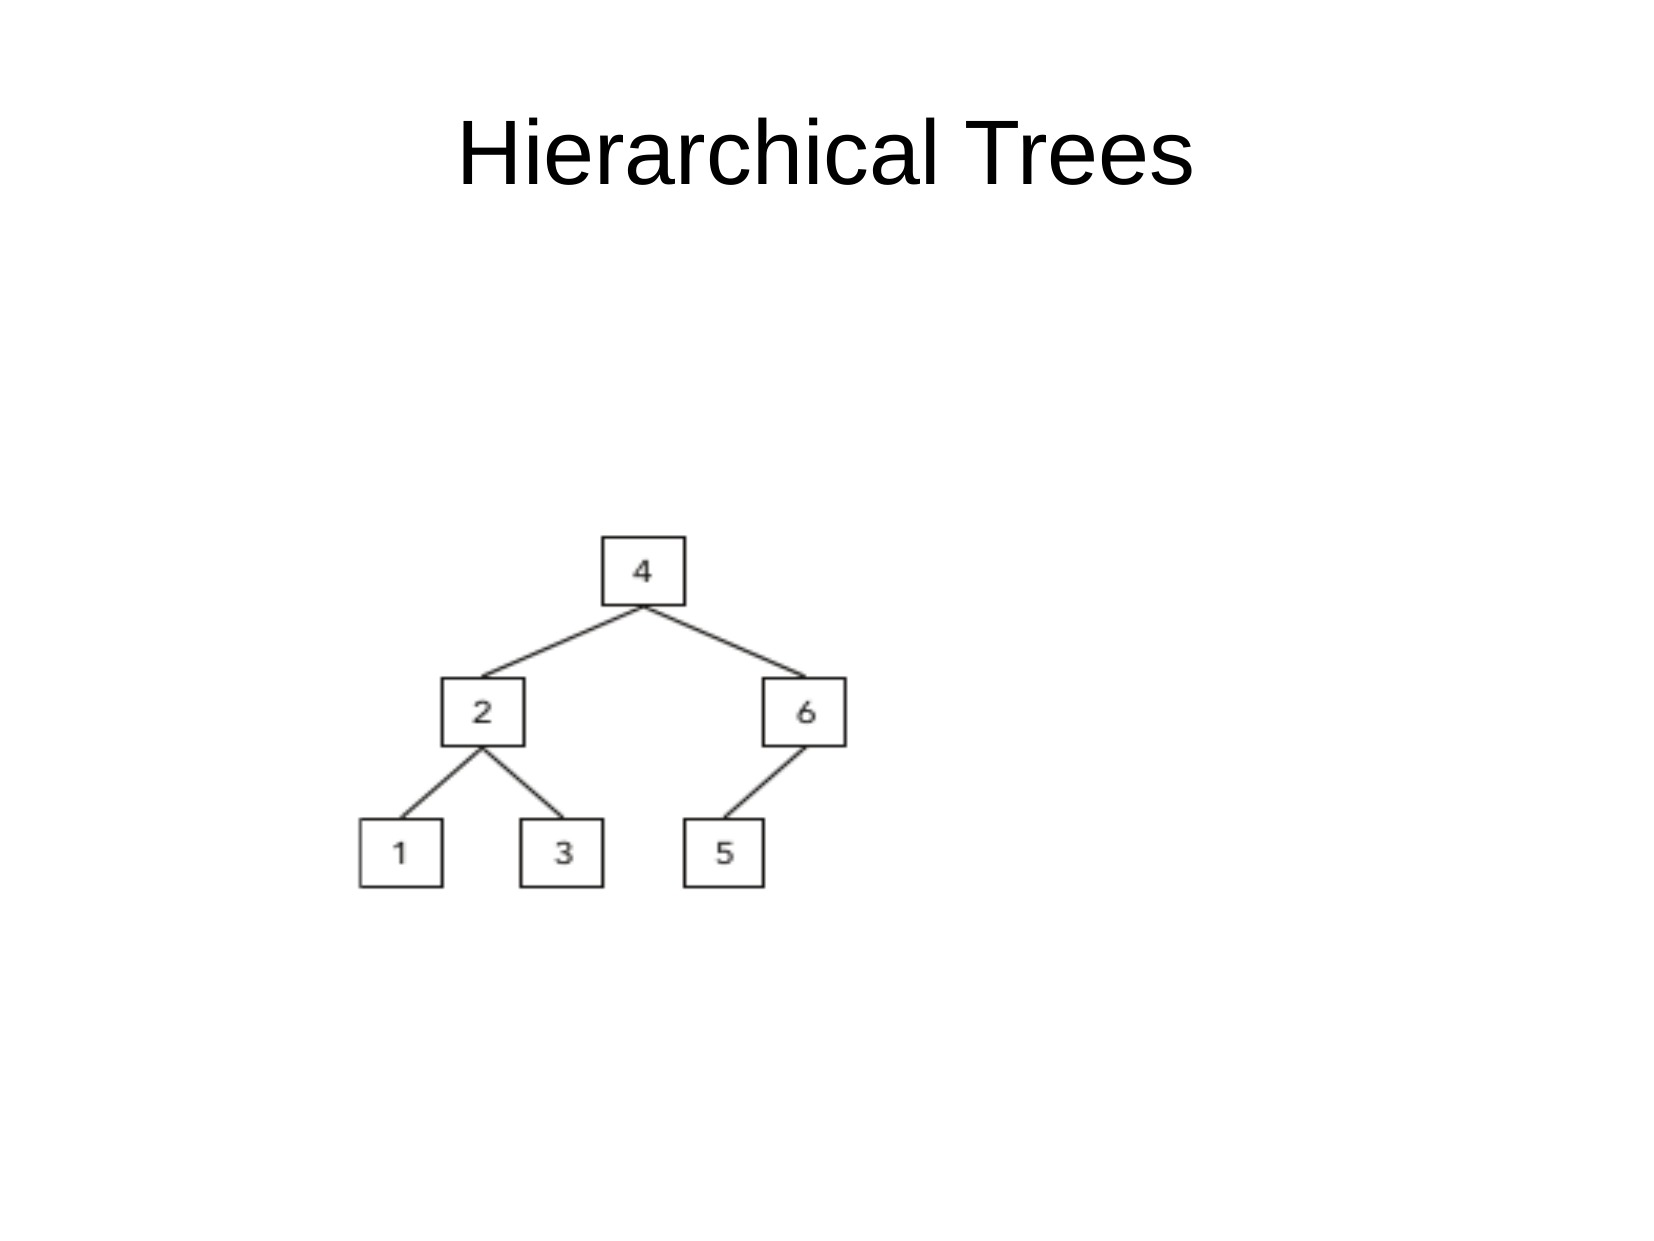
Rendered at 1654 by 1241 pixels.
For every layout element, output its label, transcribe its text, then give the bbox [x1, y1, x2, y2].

title Hierarchical Trees [82, 49, 1571, 257]
picture [300, 507, 999, 901]
